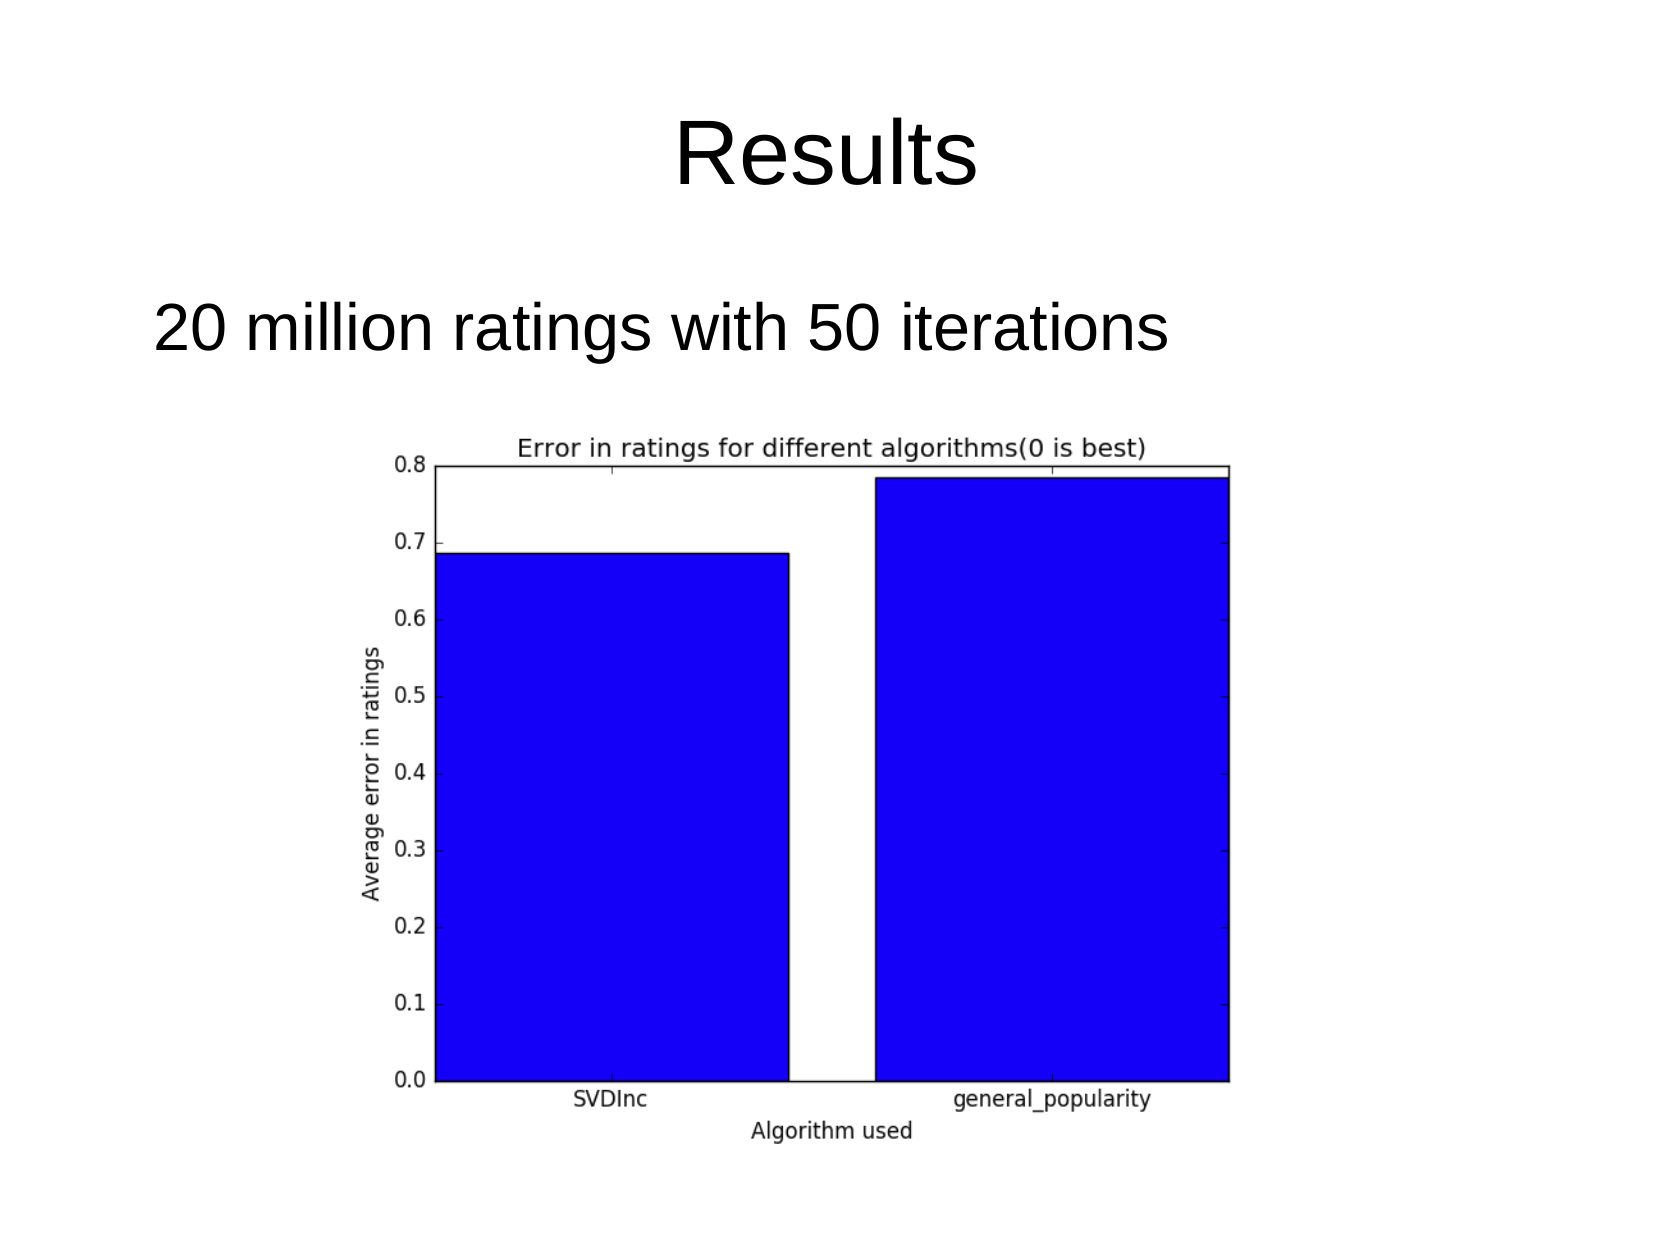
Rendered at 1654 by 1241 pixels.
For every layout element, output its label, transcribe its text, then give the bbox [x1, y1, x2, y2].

title Results [82, 49, 1571, 257]
picture [307, 389, 1331, 1158]
list 20 million ratings with 50 iterations [82, 290, 1571, 1010]
